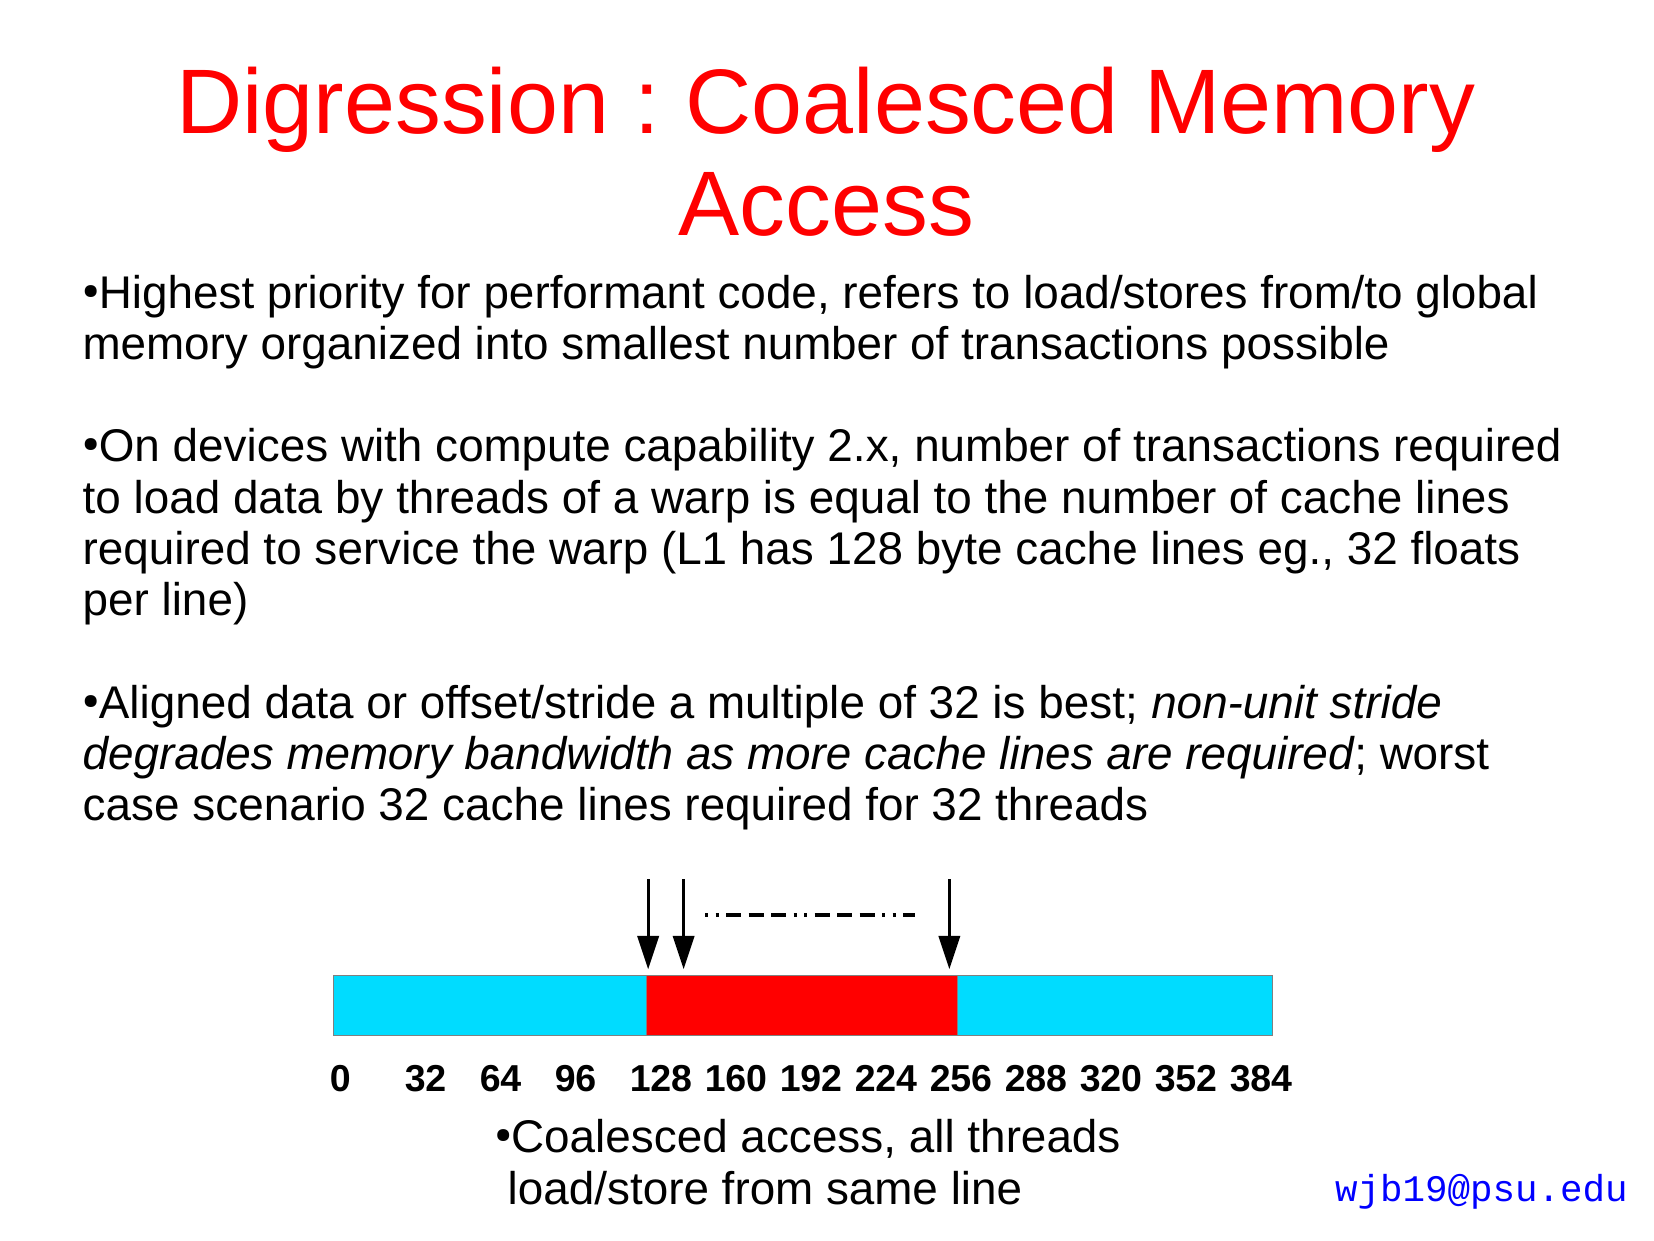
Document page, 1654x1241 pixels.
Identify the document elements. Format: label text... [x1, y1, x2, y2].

text_box wjb19@psu.edu [1320, 1162, 1643, 1220]
subtitle Highest priority for performant code, refers to load/stores from/to global memory organized into smallest number of transactions possible On devices with compute capability 2.x, number of transactions required to load data by threads of a warp is equal to the number of cache lines required to service the warp (L1 has 128 byte cache lines eg., 32 floats per line) Aligned data or offset/stride a multiple of 32 is best; non-unit stride degrades memory bandwidth as more cache lines are required; worst case scenario 32 cache lines required for 32 threads [82, 266, 1571, 1086]
text_box Coalesced access, all threads load/store from same line [495, 1111, 1130, 1214]
title Digression : Coalesced Memory Access [82, 49, 1571, 257]
text_box [333, 975, 1273, 1036]
text_box 0 32 64 96 128 160 192 224 256 288 320 352 384 [315, 1050, 1307, 1107]
